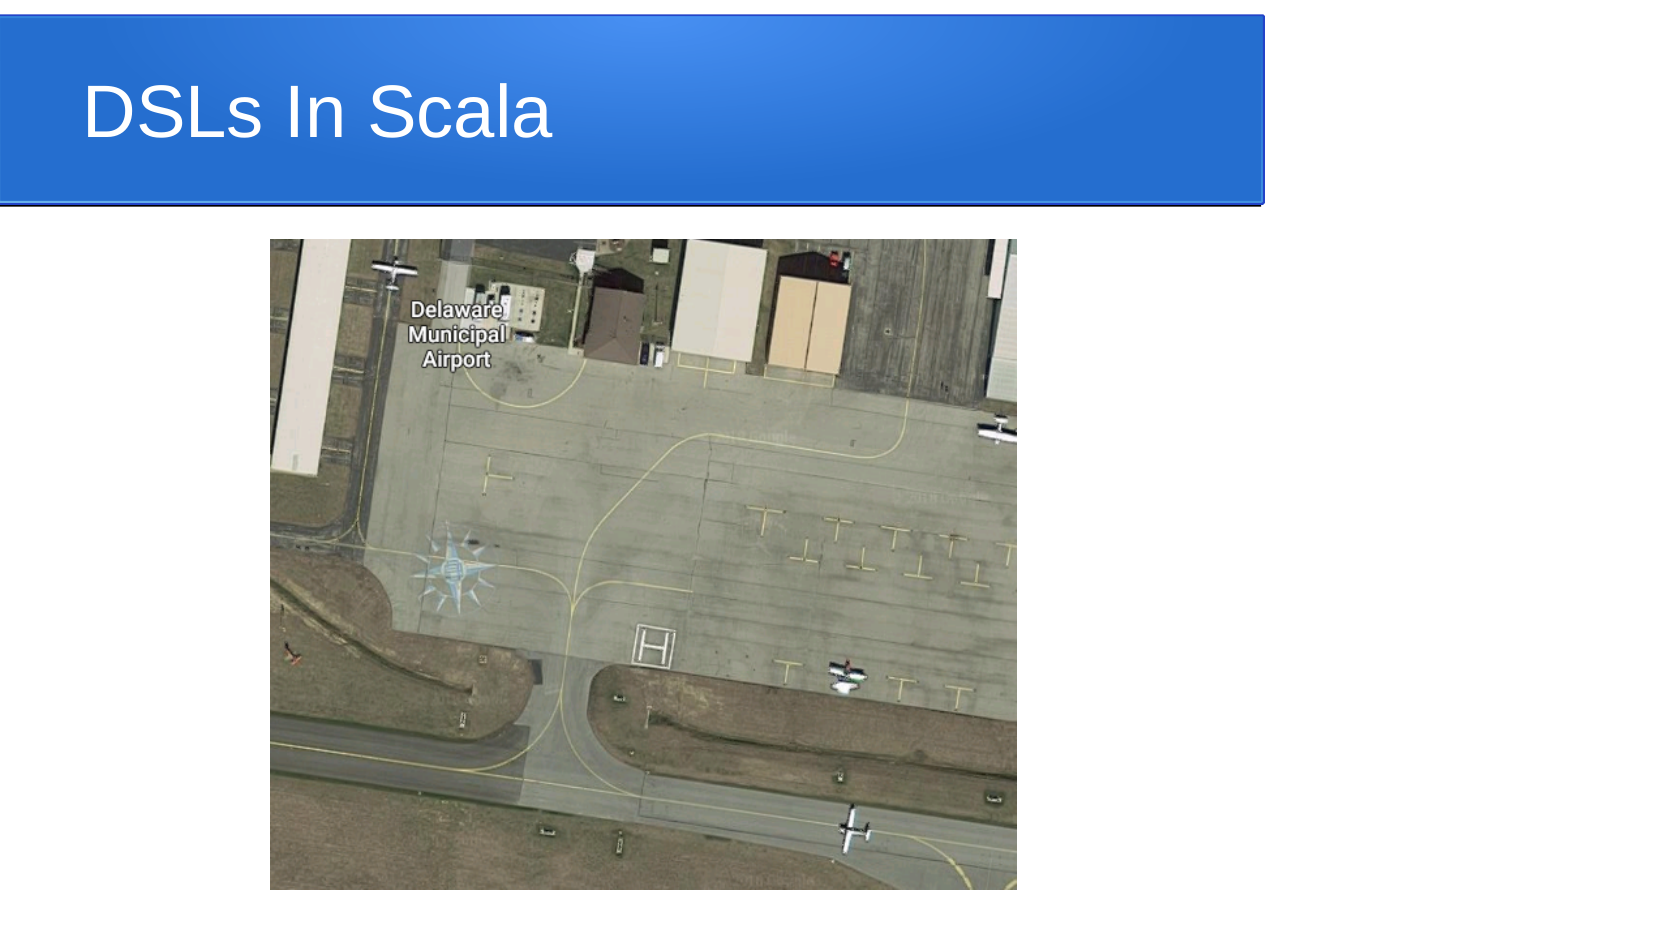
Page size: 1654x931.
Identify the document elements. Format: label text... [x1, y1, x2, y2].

title DSLs In Scala [82, 35, 1235, 189]
picture [270, 239, 1017, 890]
